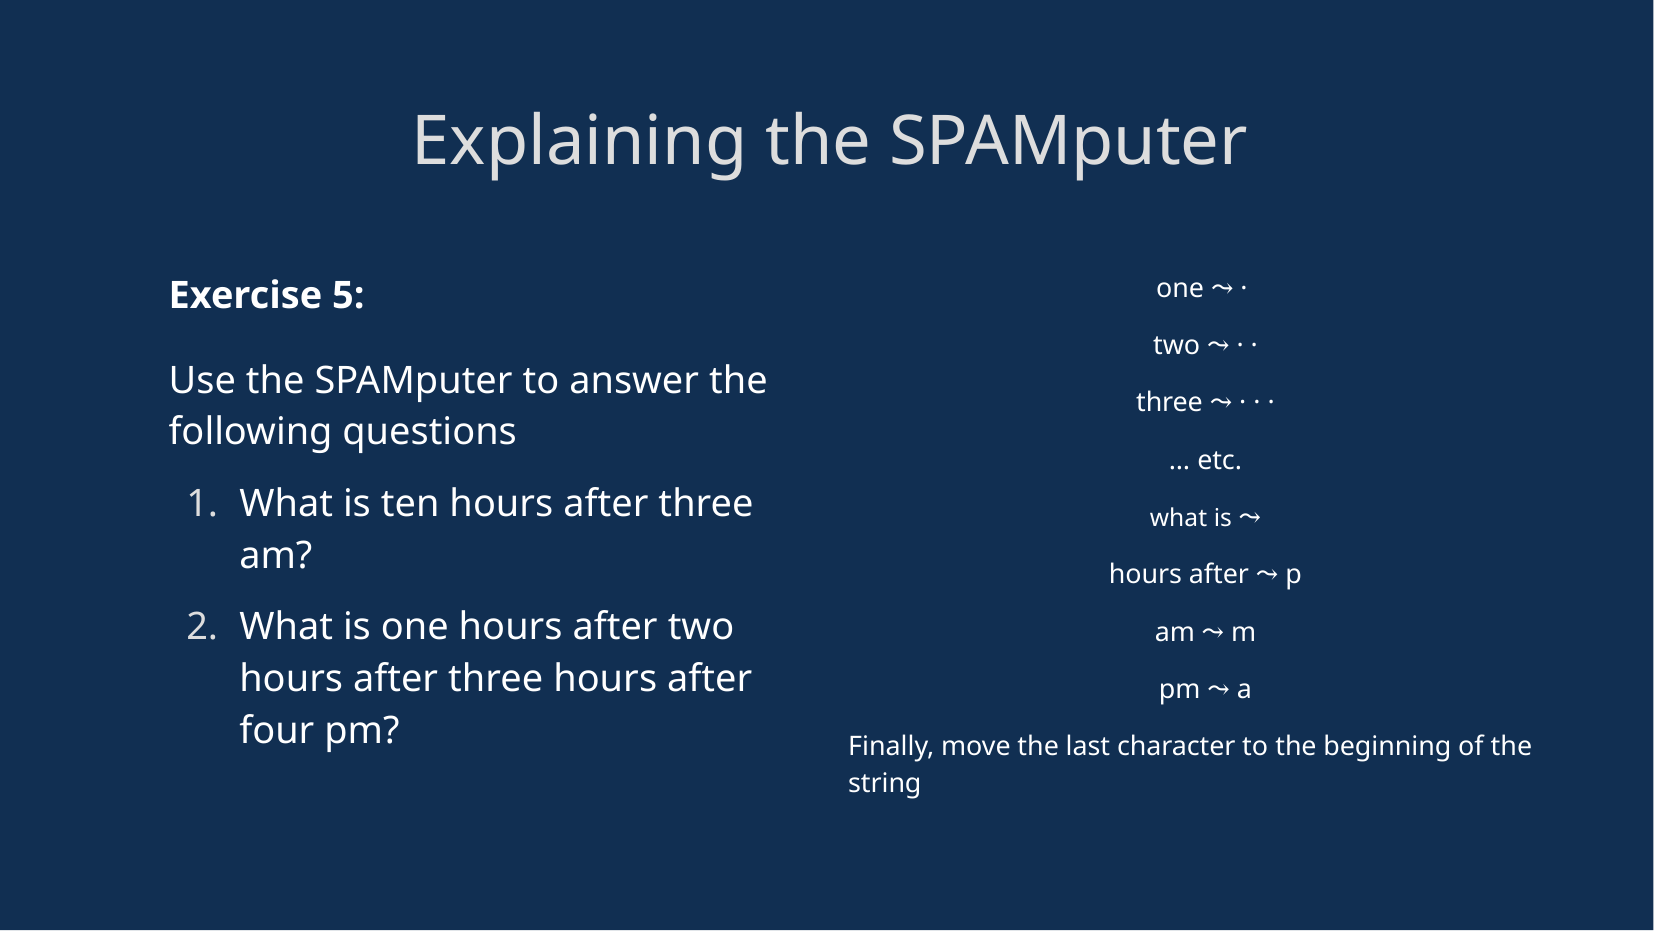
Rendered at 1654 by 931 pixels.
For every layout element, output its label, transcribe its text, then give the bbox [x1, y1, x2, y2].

list Exercise 5: Use the SPAMputer to answer the following questions What is ten hours after three am? What is one hours after two hours after three hours after four pm? [97, 268, 813, 806]
title Explaining the SPAMputer [97, 56, 1563, 220]
list one ⤳ · two ⤳ · · three ⤳ · · · … etc. what is ⤳ hours after ⤳ p am ⤳ m pm ⤳ a Finally, move the last character to the beginning of the string [848, 268, 1563, 806]
